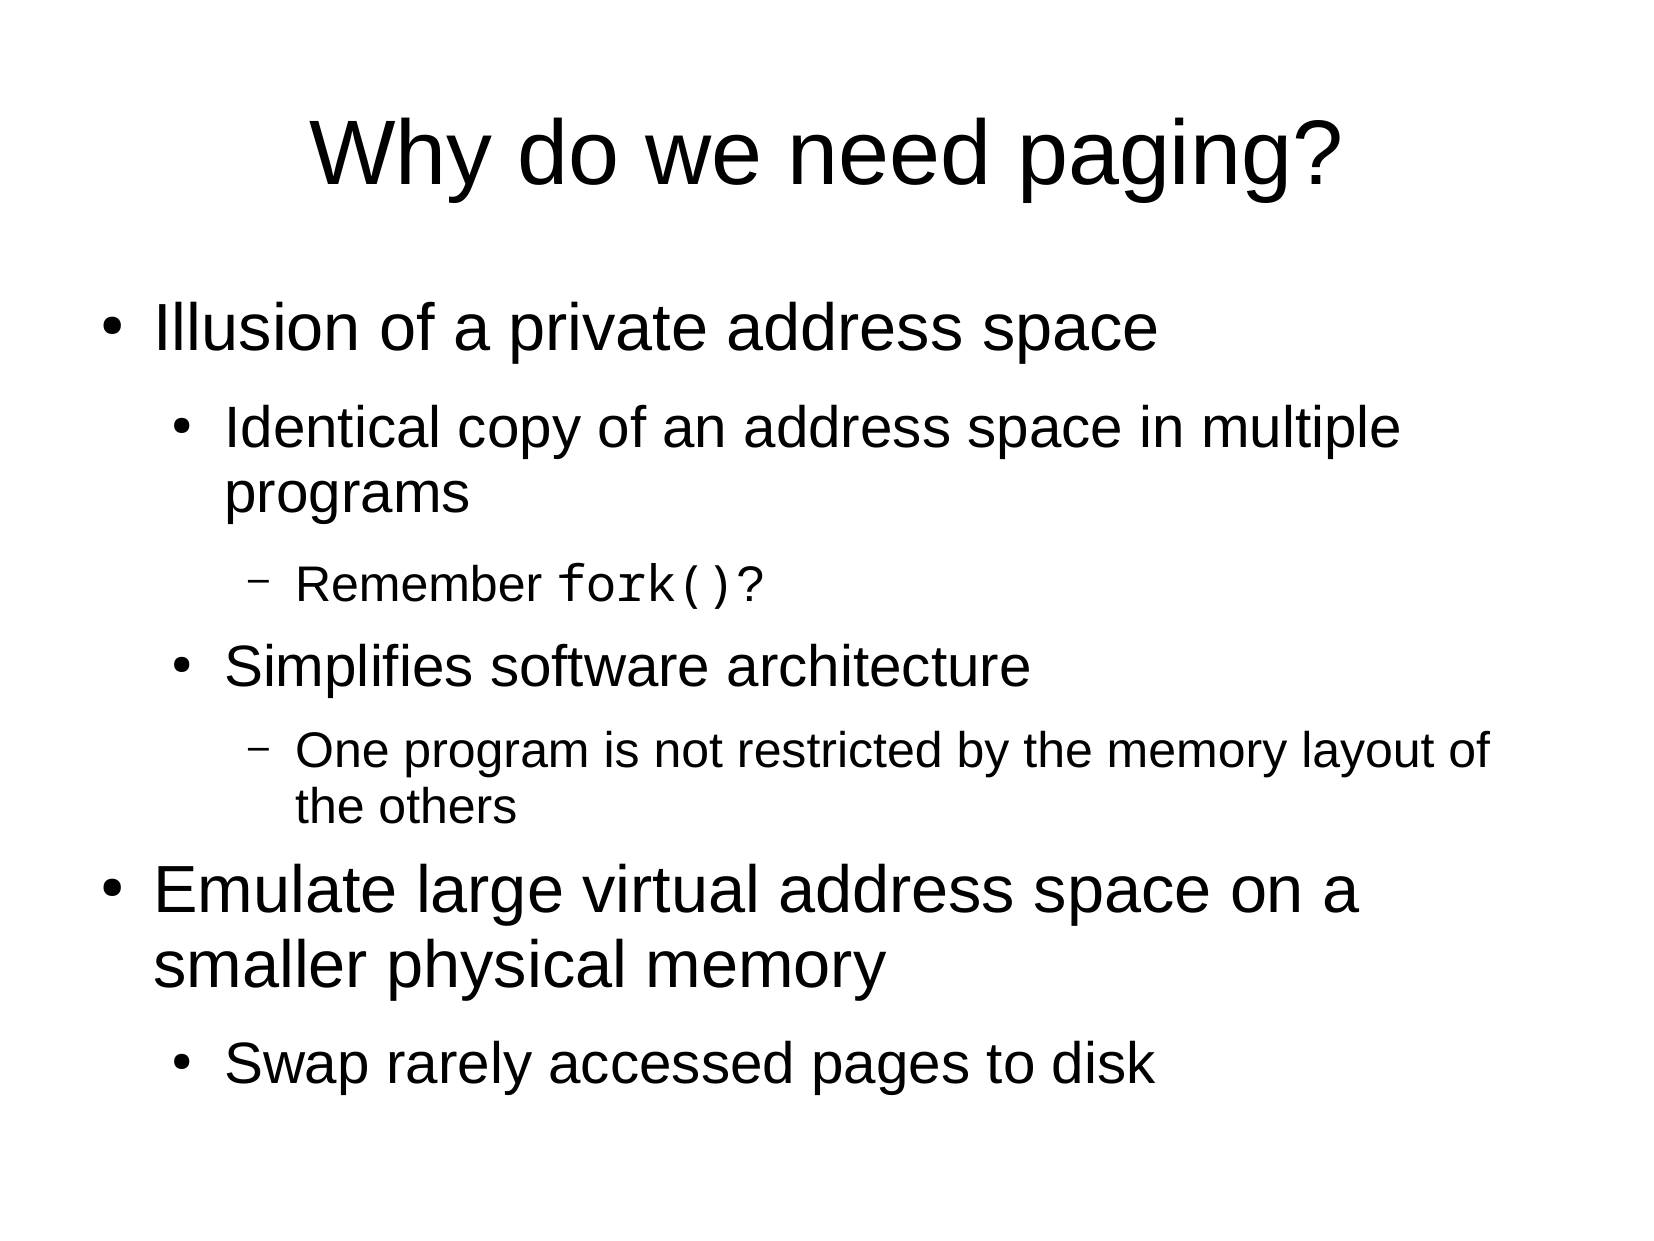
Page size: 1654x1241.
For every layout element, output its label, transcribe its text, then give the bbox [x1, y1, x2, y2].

list Illusion of a private address space Identical copy of an address space in multiple programs Remember fork()? Simplifies software architecture One program is not restricted by the memory layout of the others Emulate large virtual address space on a smaller physical memory Swap rarely accessed pages to disk [82, 290, 1571, 1163]
title Why do we need paging? [82, 49, 1571, 257]
